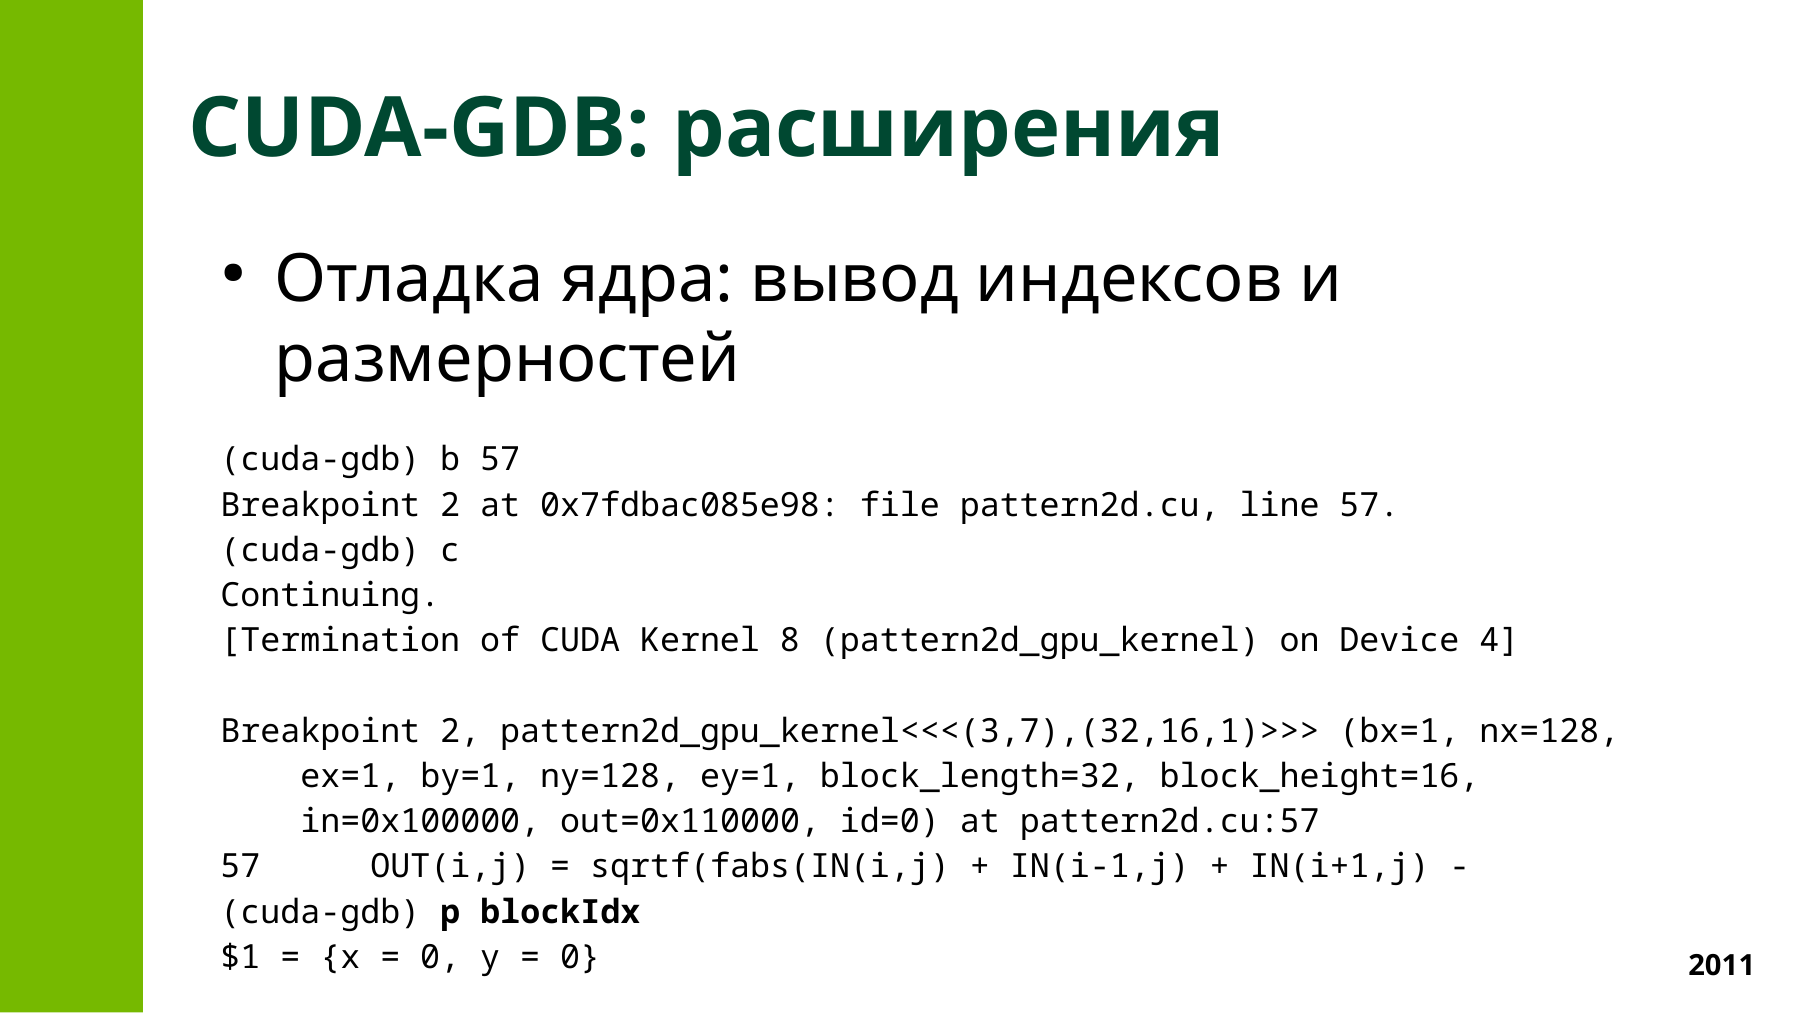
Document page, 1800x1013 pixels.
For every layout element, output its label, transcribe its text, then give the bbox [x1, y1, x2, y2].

text_box (cuda-gdb) b 57 Breakpoint 2 at 0x7fdbac085e98: file pattern2d.cu, line 57. (cuda-gdb) c Continuing. [Termination of CUDA Kernel 8 (pattern2d_gpu_kernel) on Device 4] Breakpoint 2, pattern2d_gpu_kernel<<<(3,7),(32,16,1)>>> (bx=1, nx=128, ex=1, by=1, ny=128, ey=1, block_length=32, block_height=16, in=0x100000, out=0x110000, id=0) at pattern2d.cu:57 57 OUT(i,j) = sqrtf(fabs(IN(i,j) + IN(i-1,j) + IN(i+1,j) - (cuda-gdb) p blockIdx $1 = {x = 0, y = 0} [205, 427, 1800, 1013]
list Отладка ядра: вывод индексов и размерностей [188, 227, 1763, 976]
title CUDA-GDB: расширения [188, 40, 1733, 211]
